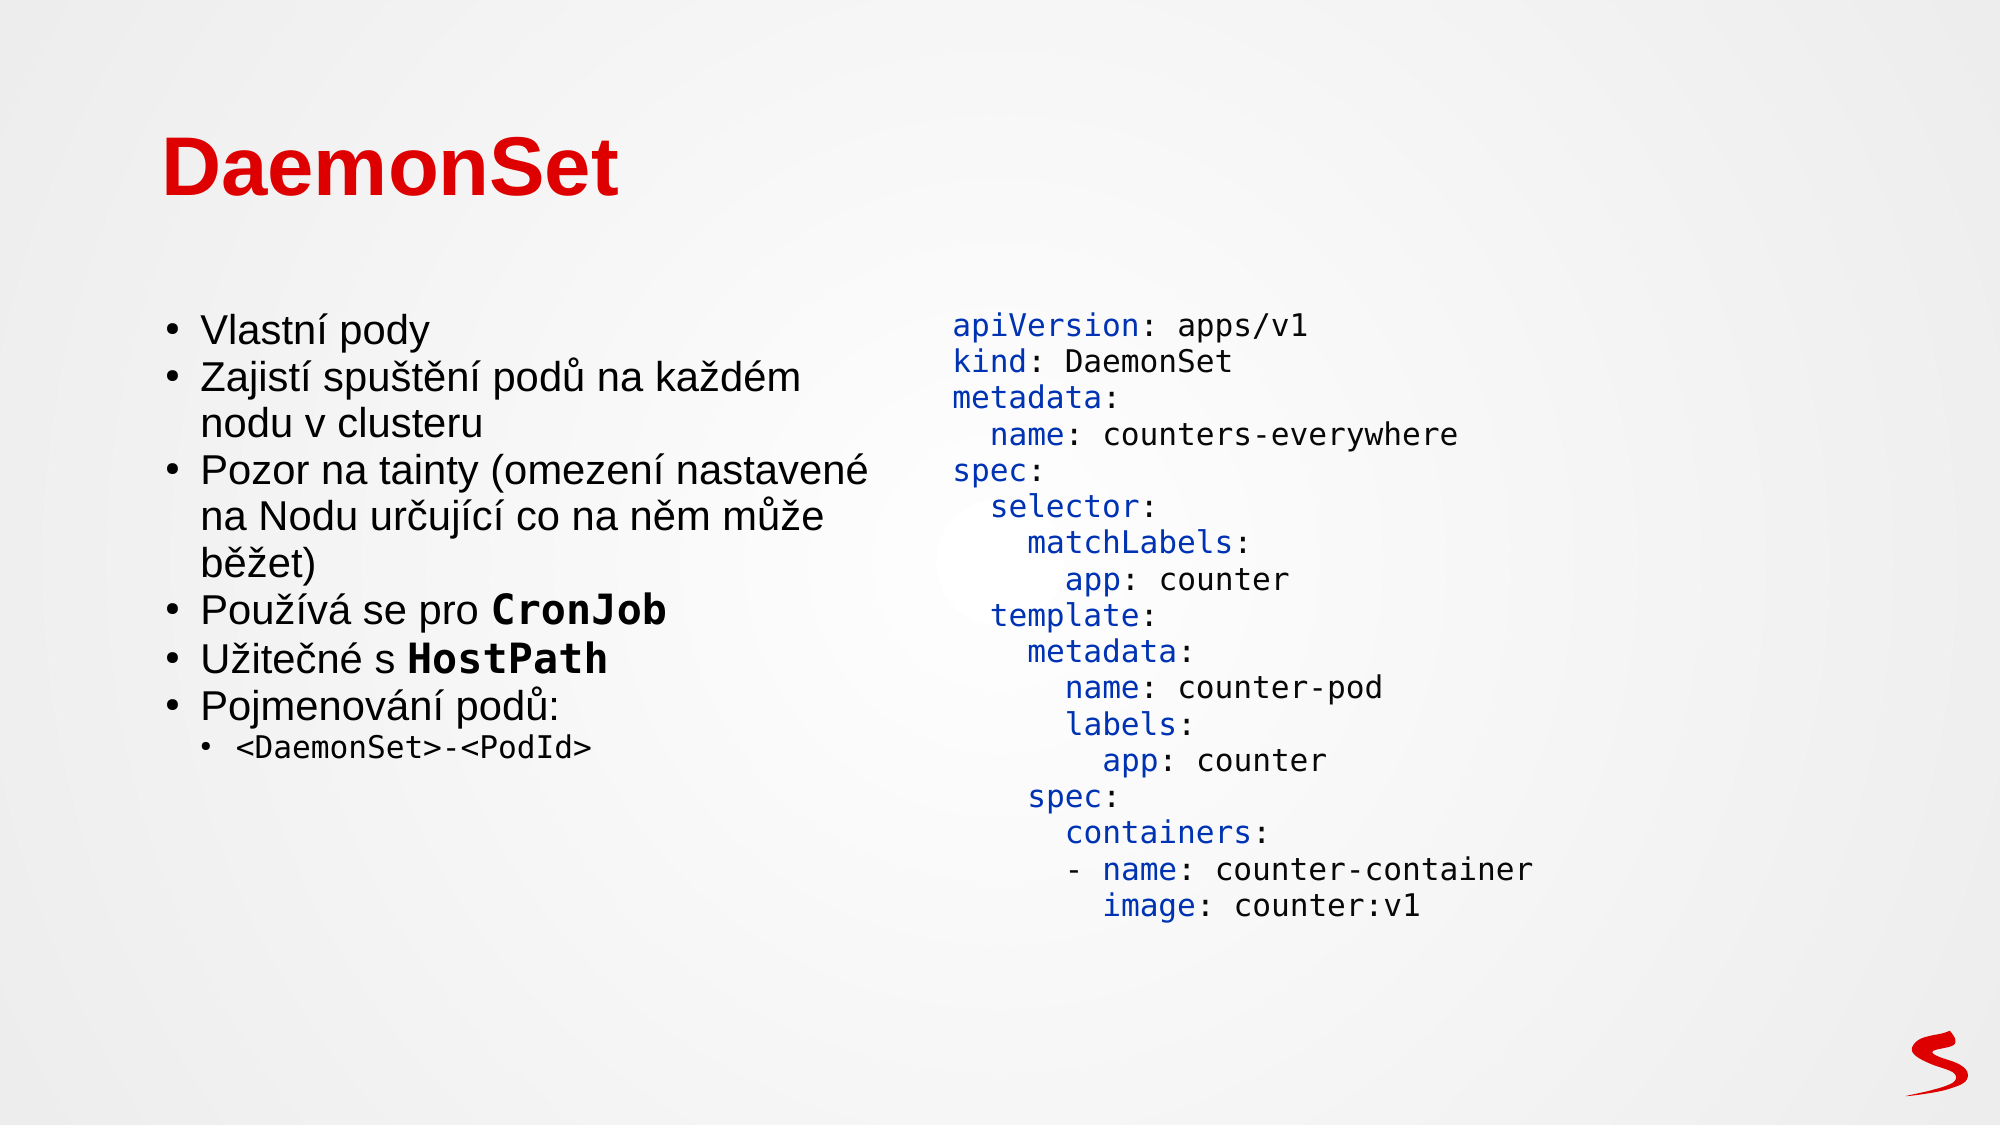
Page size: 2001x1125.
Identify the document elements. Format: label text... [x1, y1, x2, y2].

text_box apiVersion: apps/v1 kind: DaemonSet metadata: name: counters-everywhere spec: selector: matchLabels: app: counter template: metadata: name: counter-pod labels: app: counter spec: containers: - name: counter-container image: counter:v1 [937, 299, 1951, 1051]
text_box Vlastní pody Zajistí spuštění podů na každém nodu v clusteru Pozor na tainty (omezení nastavené na Nodu určující co na něm může běžet) Používá se pro CronJob Užitečné s HostPath Pojmenování podů: <DaemonSet>-<PodId> [150, 299, 901, 1050]
text_box DaemonSet [146, 112, 1816, 229]
